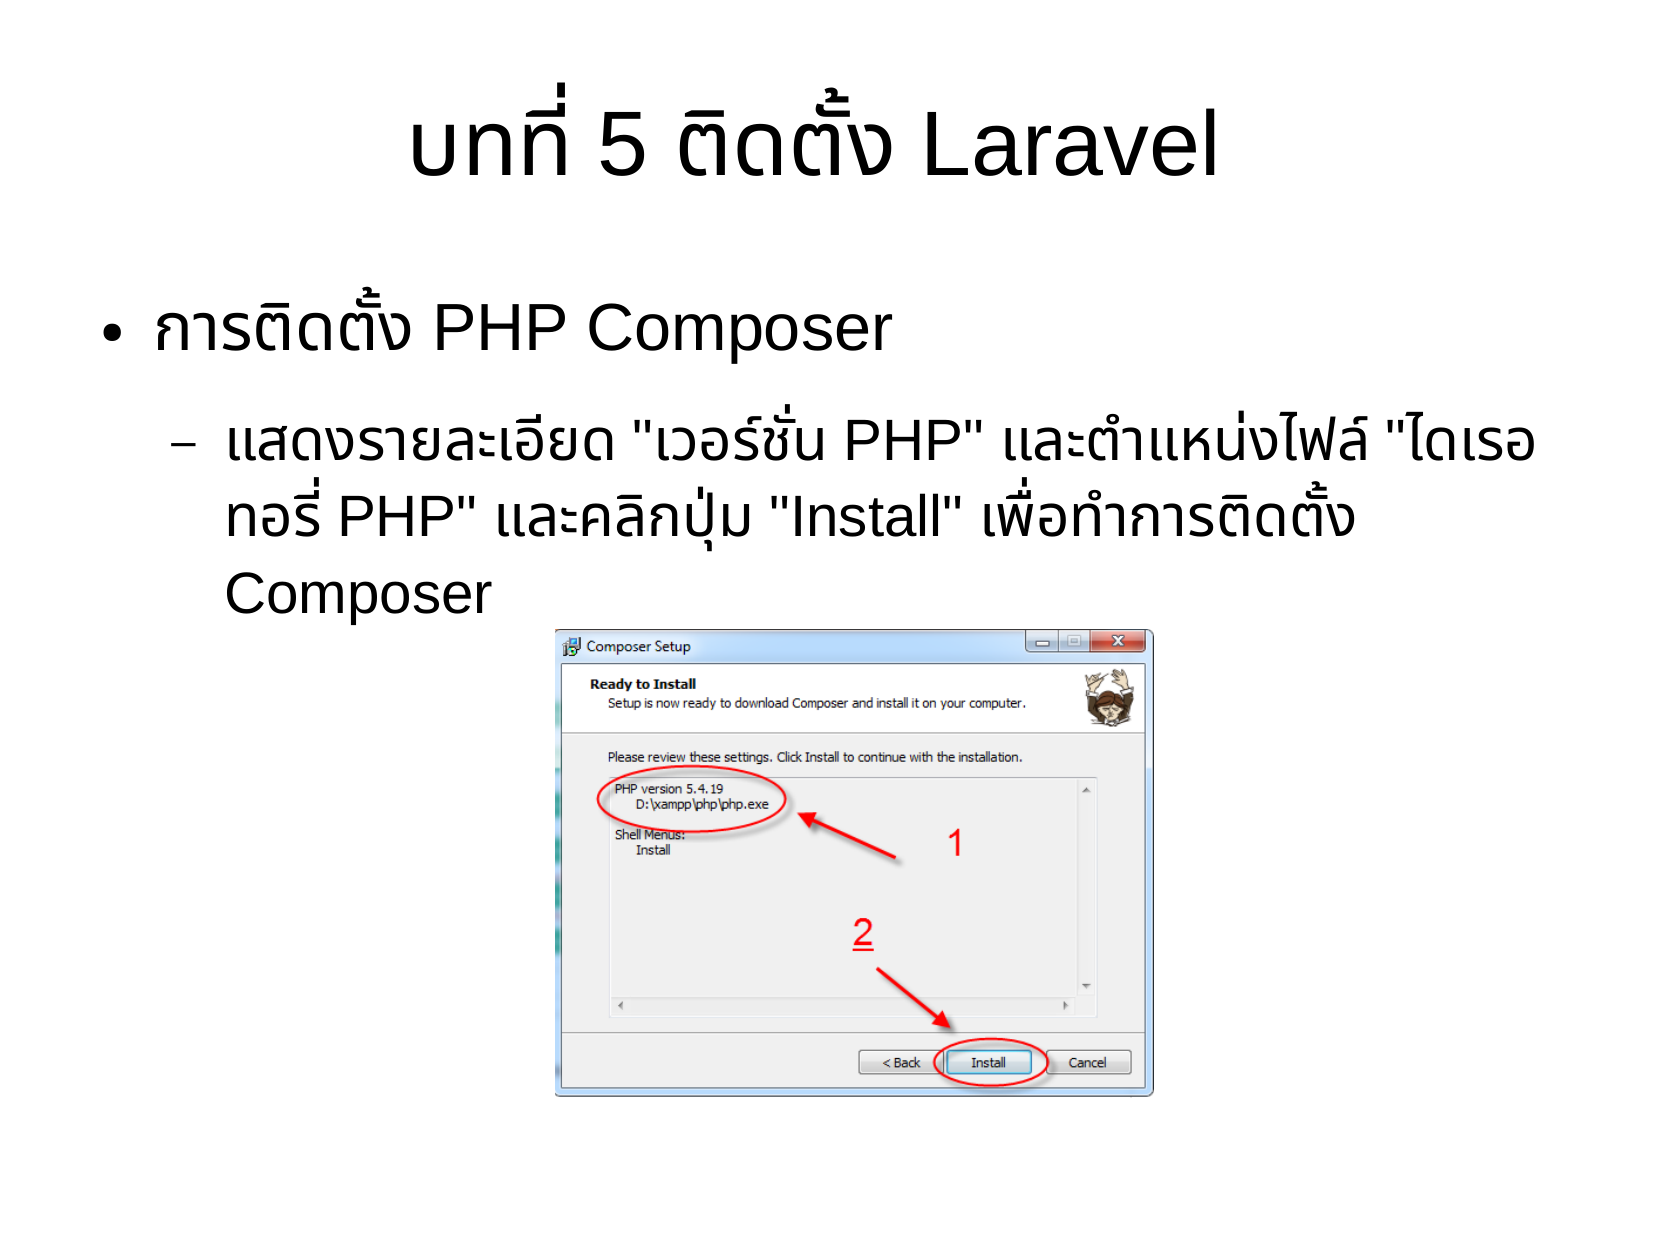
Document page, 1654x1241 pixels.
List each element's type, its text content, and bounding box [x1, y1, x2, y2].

list การติดตั้ง PHP Composer แสดงรายละเอียด "เวอร์ชั่น PHP" และตำแหน่งไฟล์ "ไดเรอทอรี่ PHP" และคลิกปุ่ม "Install" เพื่อทำการติดตั้ง Composer [82, 290, 1571, 1010]
picture [555, 629, 1154, 1098]
title บทที่ 5 ติดตั้ง Laravel [82, 49, 1571, 257]
